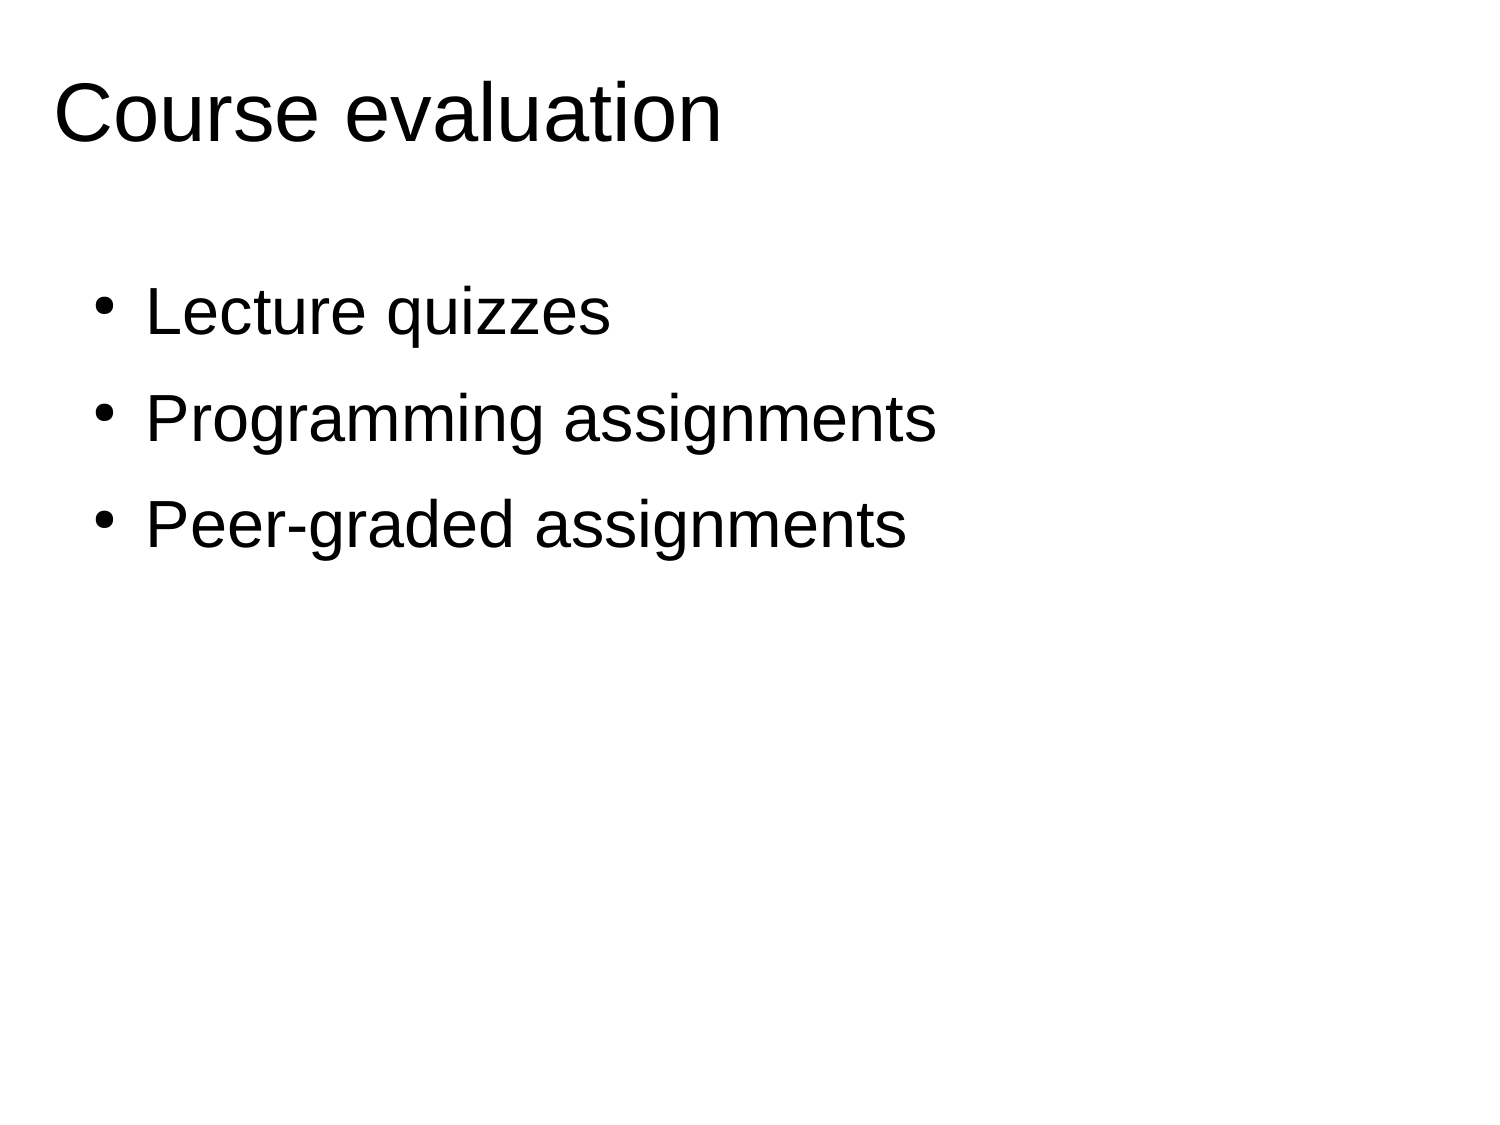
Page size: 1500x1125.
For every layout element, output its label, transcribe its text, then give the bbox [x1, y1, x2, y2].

list Lecture quizzes Programming assignments Peer-graded assignments [75, 263, 1425, 1006]
title Course evaluation [53, 18, 1403, 207]
